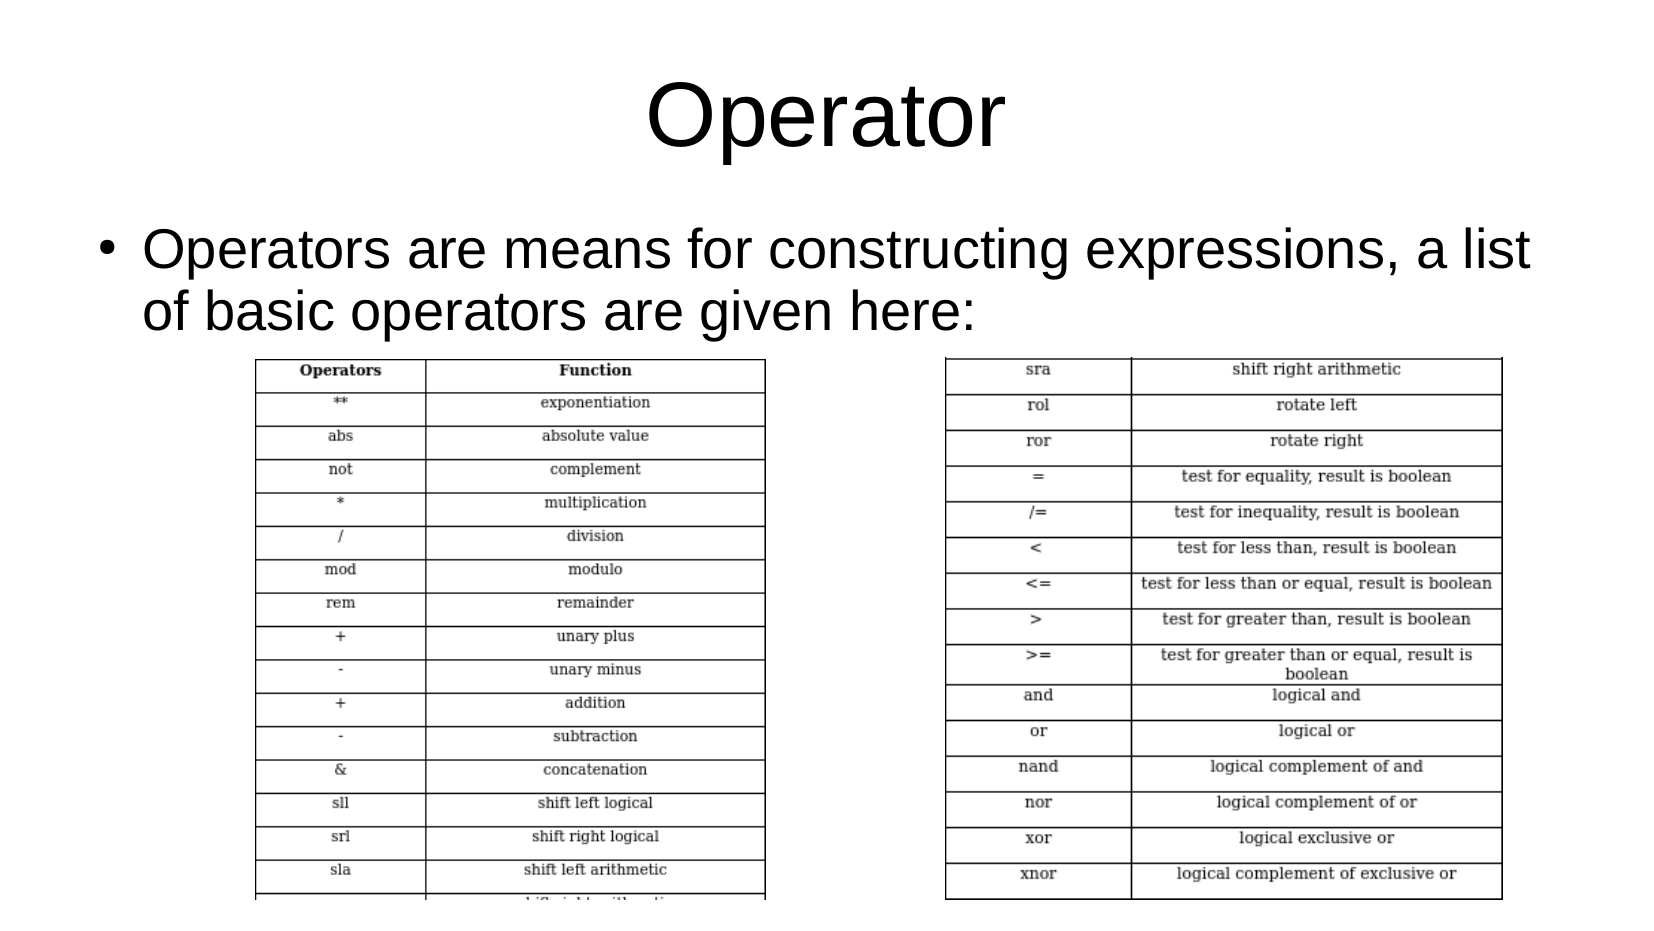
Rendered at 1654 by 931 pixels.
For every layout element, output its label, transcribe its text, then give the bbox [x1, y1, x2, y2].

list Operators are means for constructing expressions, a list of basic operators are given here: [82, 217, 1571, 346]
title Operator [82, 37, 1571, 193]
picture [255, 359, 766, 901]
picture [945, 357, 1503, 901]
